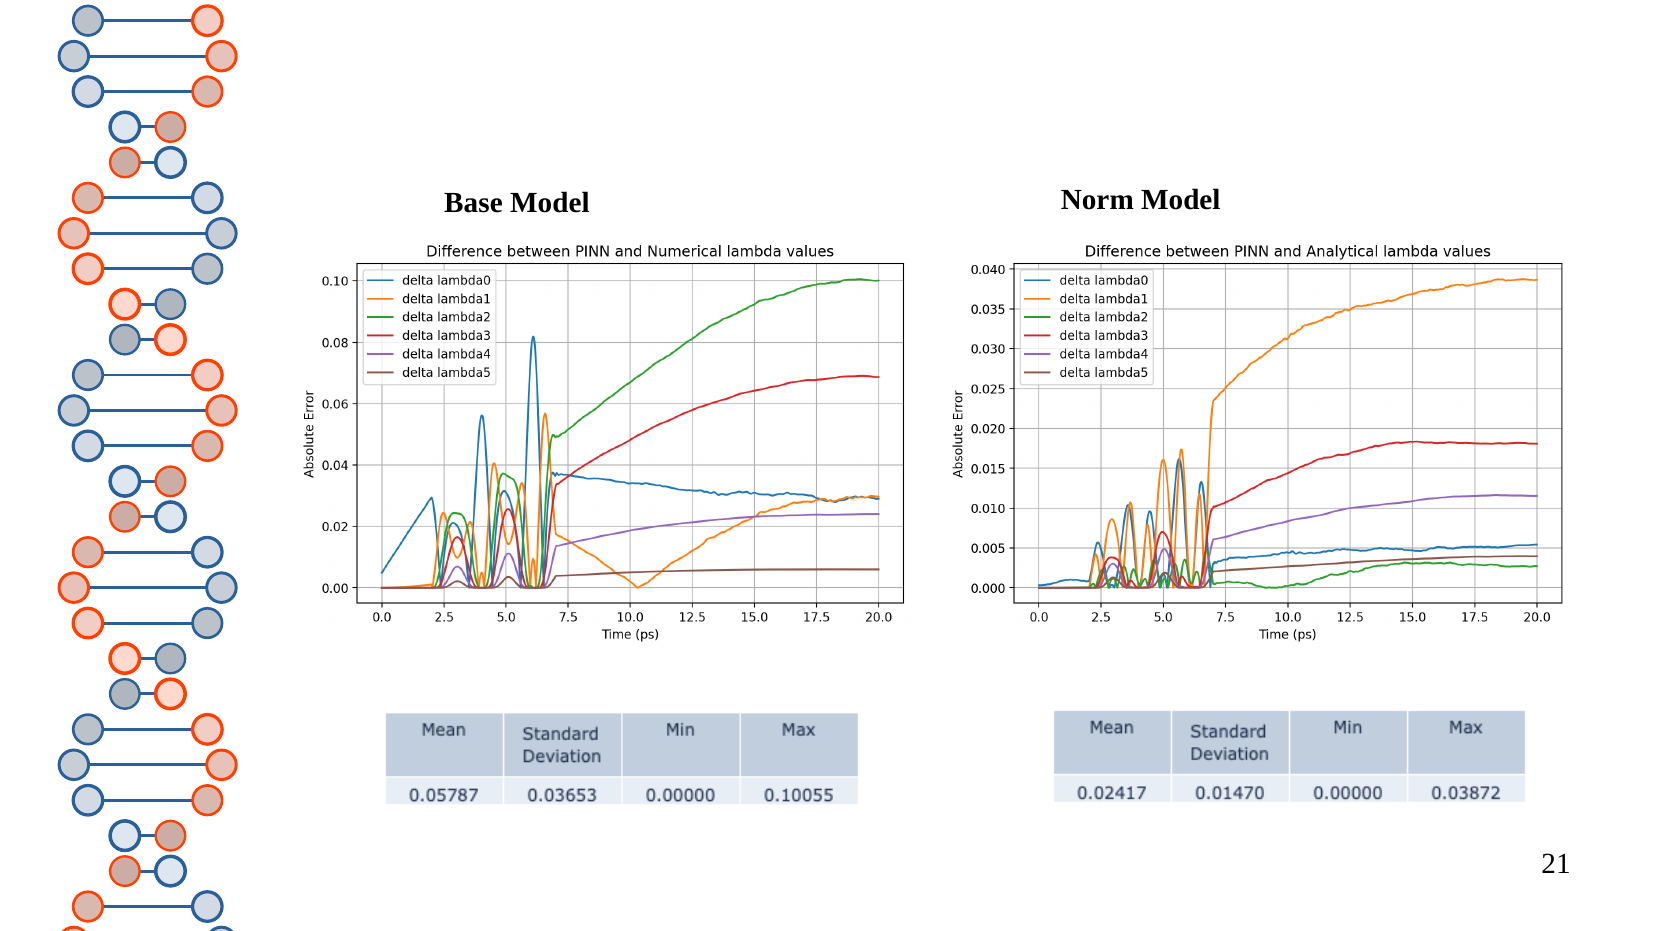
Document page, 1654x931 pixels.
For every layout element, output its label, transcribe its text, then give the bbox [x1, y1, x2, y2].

picture [944, 236, 1570, 650]
text_box Norm Model [1046, 175, 1259, 223]
picture [1039, 693, 1546, 823]
picture [295, 236, 912, 650]
picture [375, 701, 872, 821]
text_box Base Model [429, 178, 611, 226]
